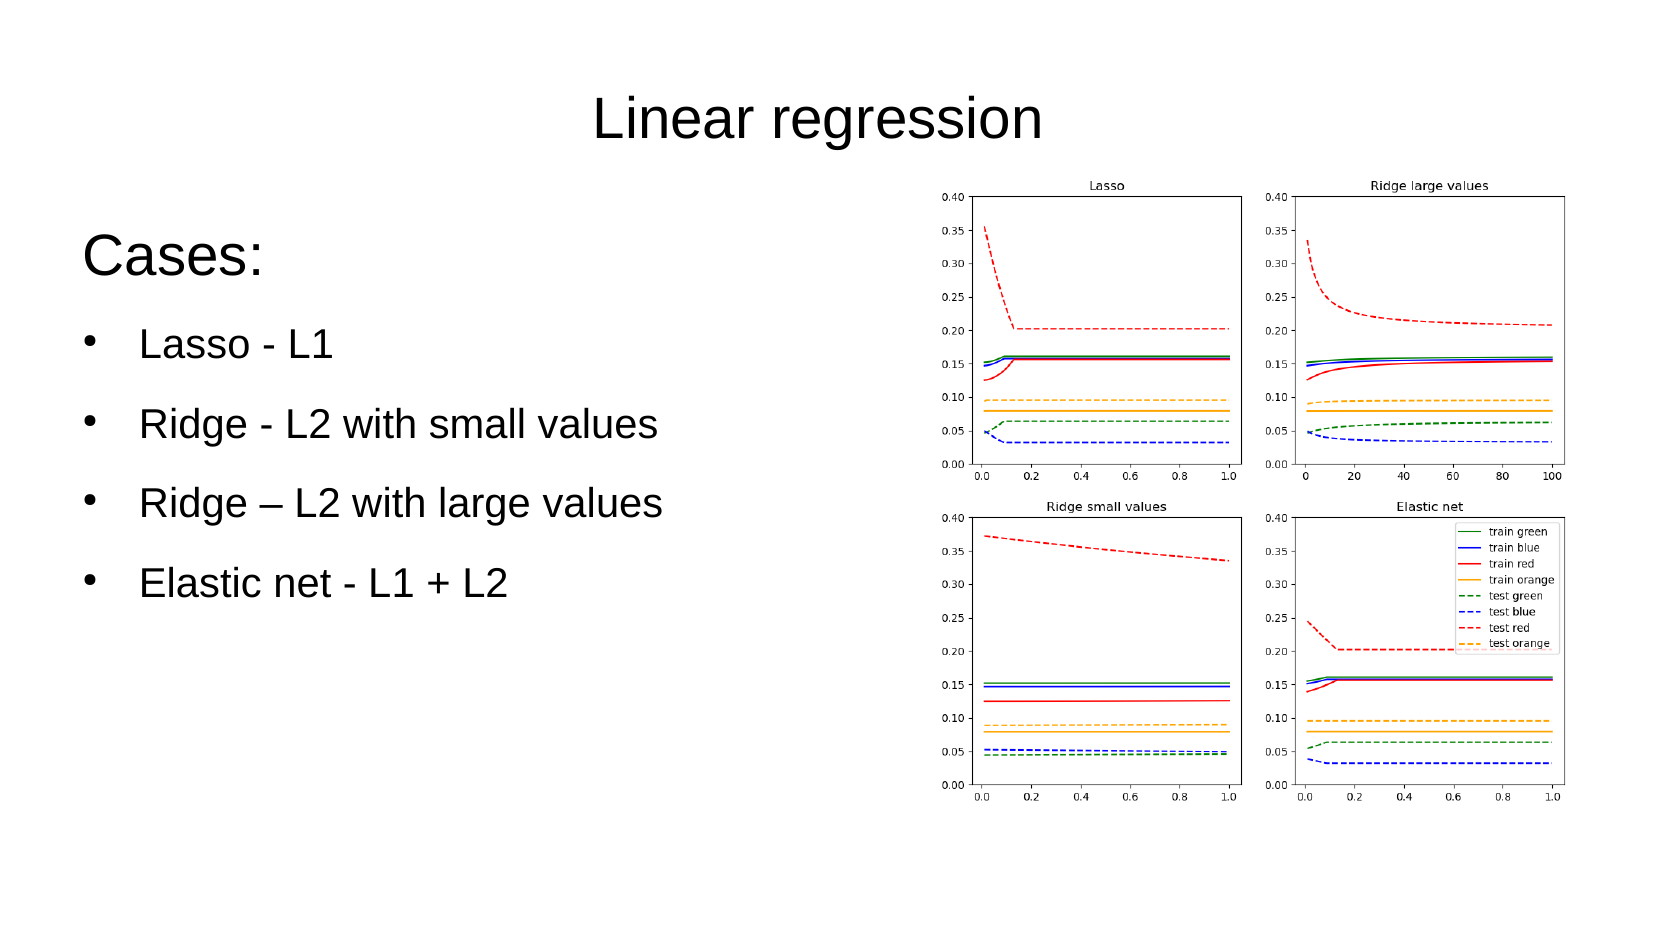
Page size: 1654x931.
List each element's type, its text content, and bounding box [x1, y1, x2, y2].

list Cases: Lasso - L1 Ridge - L2 with small values Ridge – L2 with large values Elastic net - L1 + L2 [82, 217, 933, 758]
picture [933, 173, 1571, 810]
title Linear regression [82, 37, 1571, 193]
